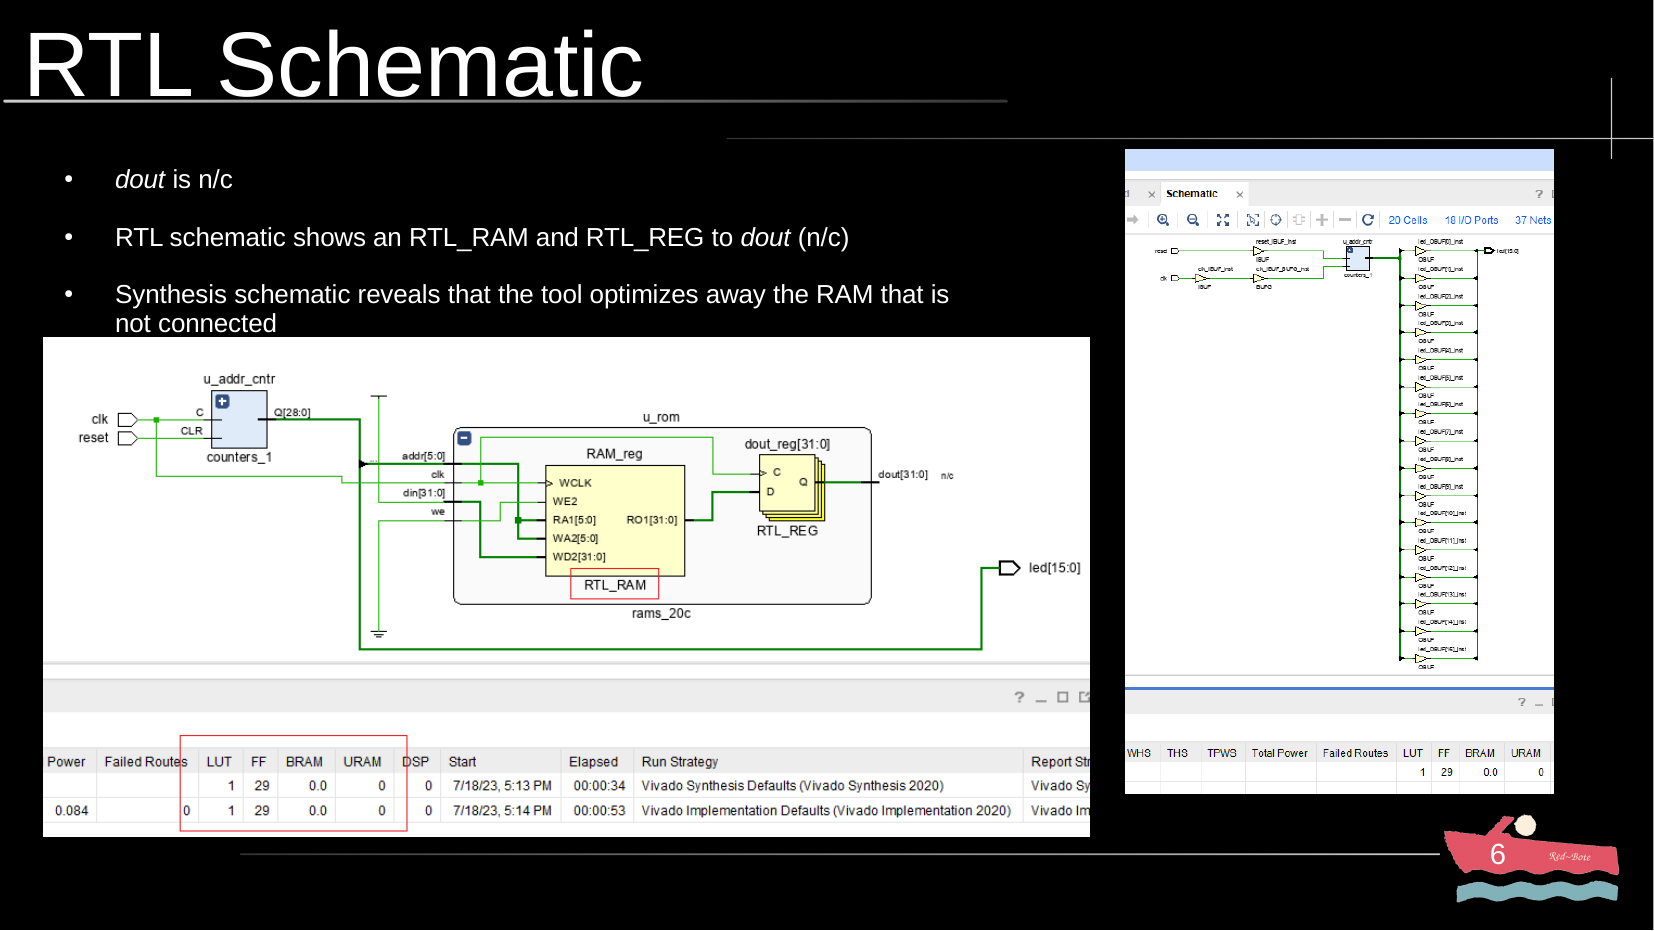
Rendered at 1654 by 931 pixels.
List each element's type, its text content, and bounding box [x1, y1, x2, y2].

picture [1440, 807, 1625, 908]
picture [43, 337, 1090, 837]
picture [1125, 149, 1554, 794]
title RTL Schematic [23, 11, 1589, 119]
list dout is n/c RTL schematic shows an RTL_RAM and RTL_REG to dout (n/c) Synthesis schematic reveals that the tool optimizes away the RAM that is not connected [47, 108, 976, 337]
